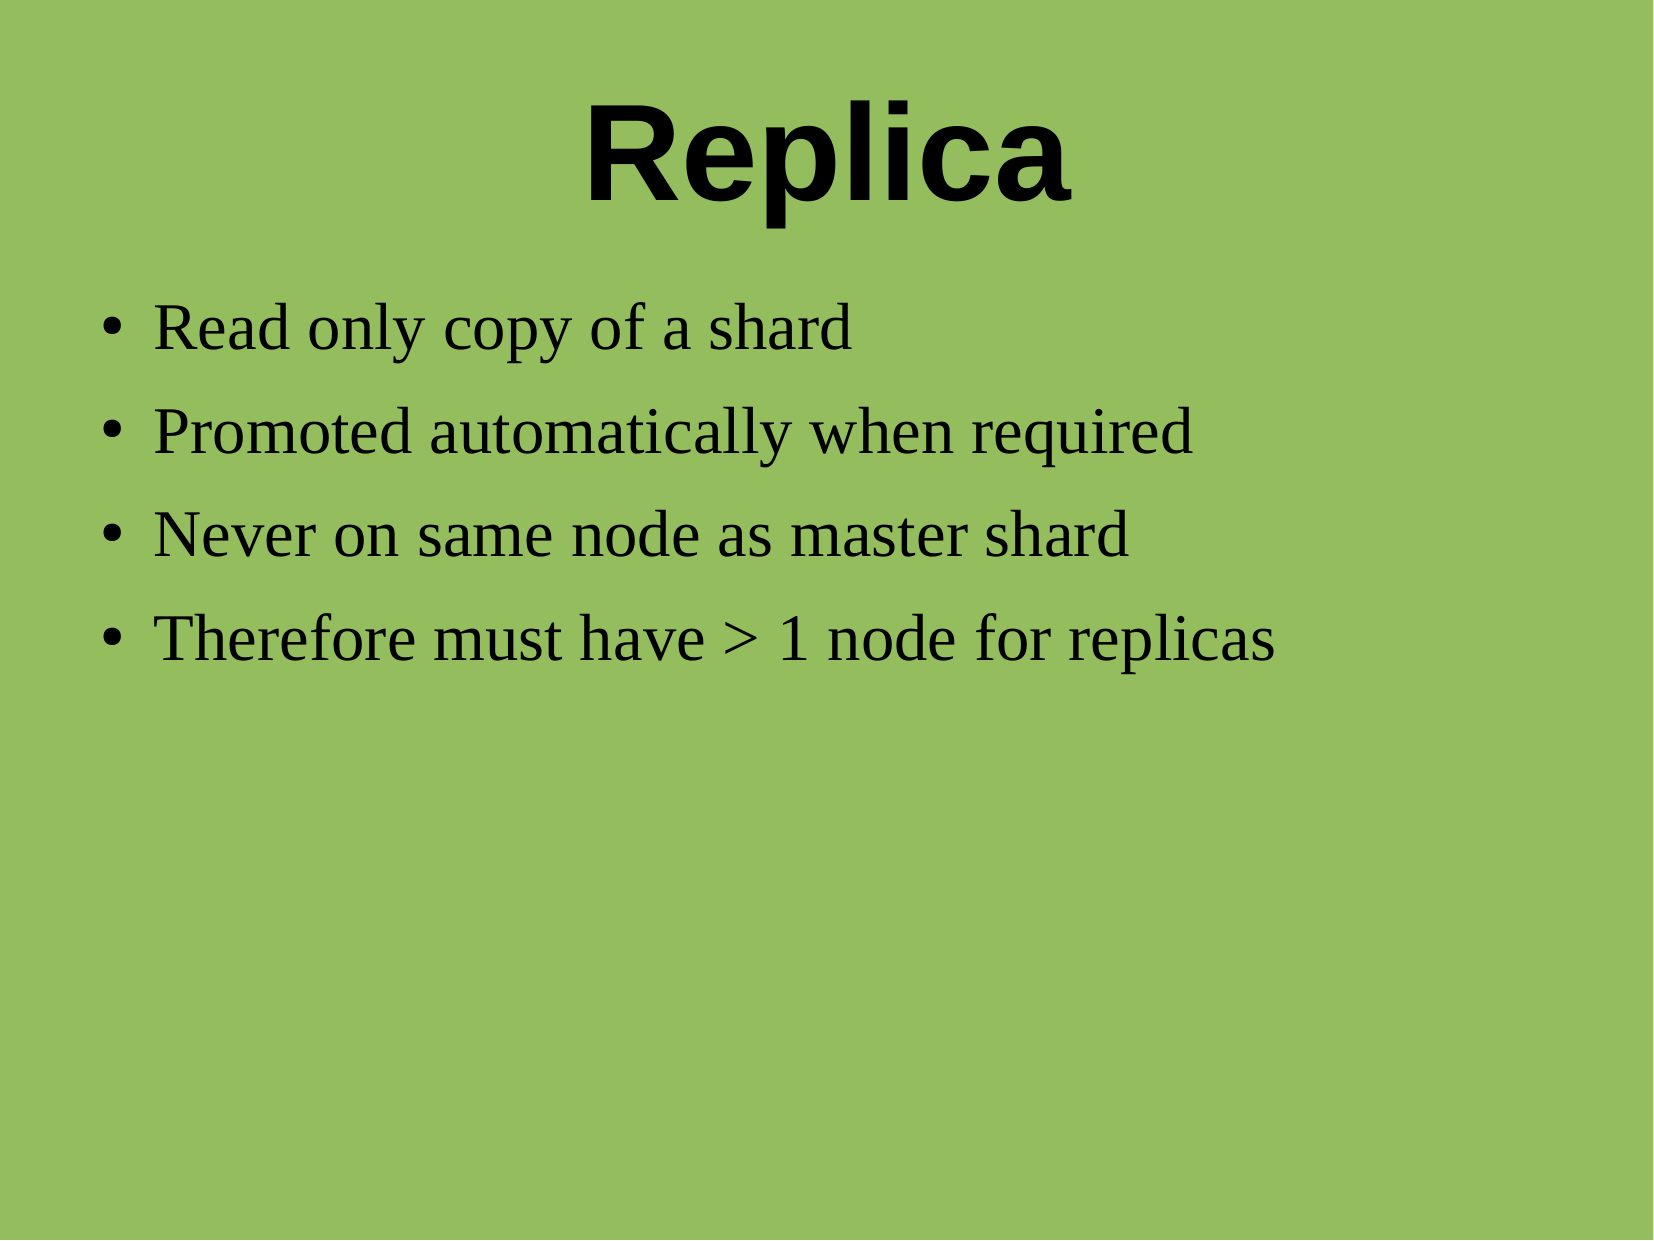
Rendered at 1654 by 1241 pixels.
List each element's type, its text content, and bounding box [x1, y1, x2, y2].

title Replica [82, 49, 1571, 257]
list Read only copy of a shard Promoted automatically when required Never on same node as master shard Therefore must have > 1 node for replicas [82, 290, 1571, 1109]
